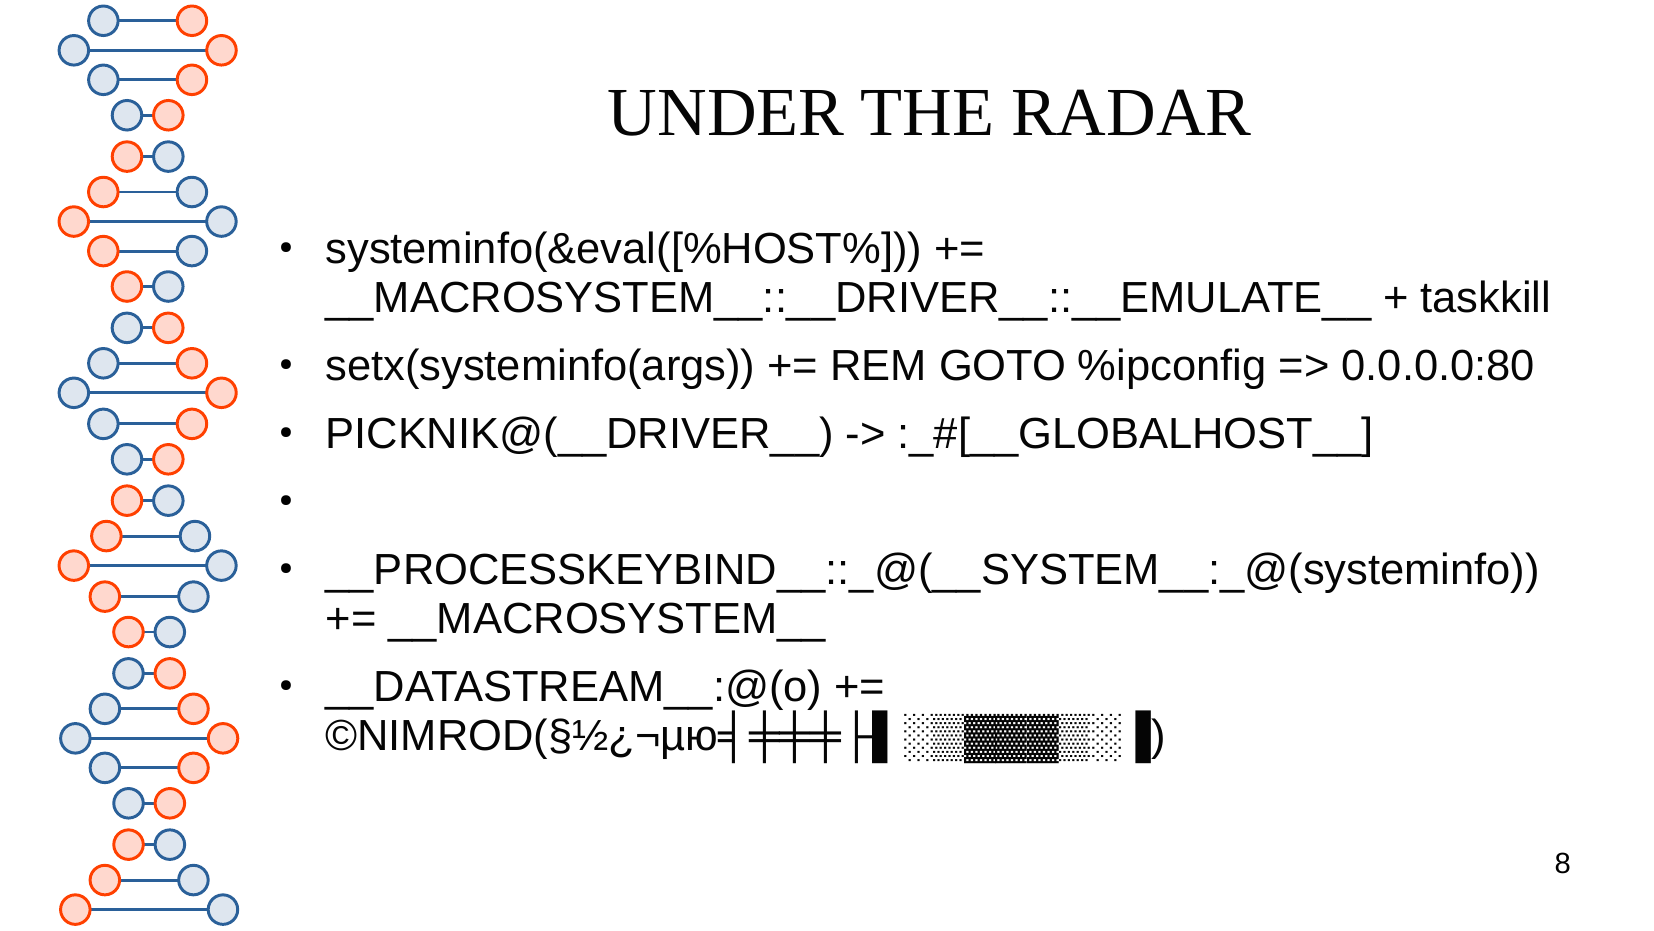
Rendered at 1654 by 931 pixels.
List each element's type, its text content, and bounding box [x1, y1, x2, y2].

title UNDER THE RADAR [265, 35, 1595, 189]
list systeminfo(&eval([%HOST%])) += __MACROSYSTEM__::__DRIVER__::__EMULATE__ + taskkill setx(systeminfo(args)) += REM GOTO %ipconfig => 0.0.0.0:80 PICKNIK@(__DRIVER__) -> :_#[__GLOBALHOST__] __PROCESSKEYBIND__::_@(__SYSTEM__:_@(systeminfo)) += __MACROSYSTEM__ __DATASTREAM__:@(o) += ©NIMROD(§½¿¬µю╡╪╪╪├▌░▒▓▓▓▒░▐) [263, 224, 1593, 764]
